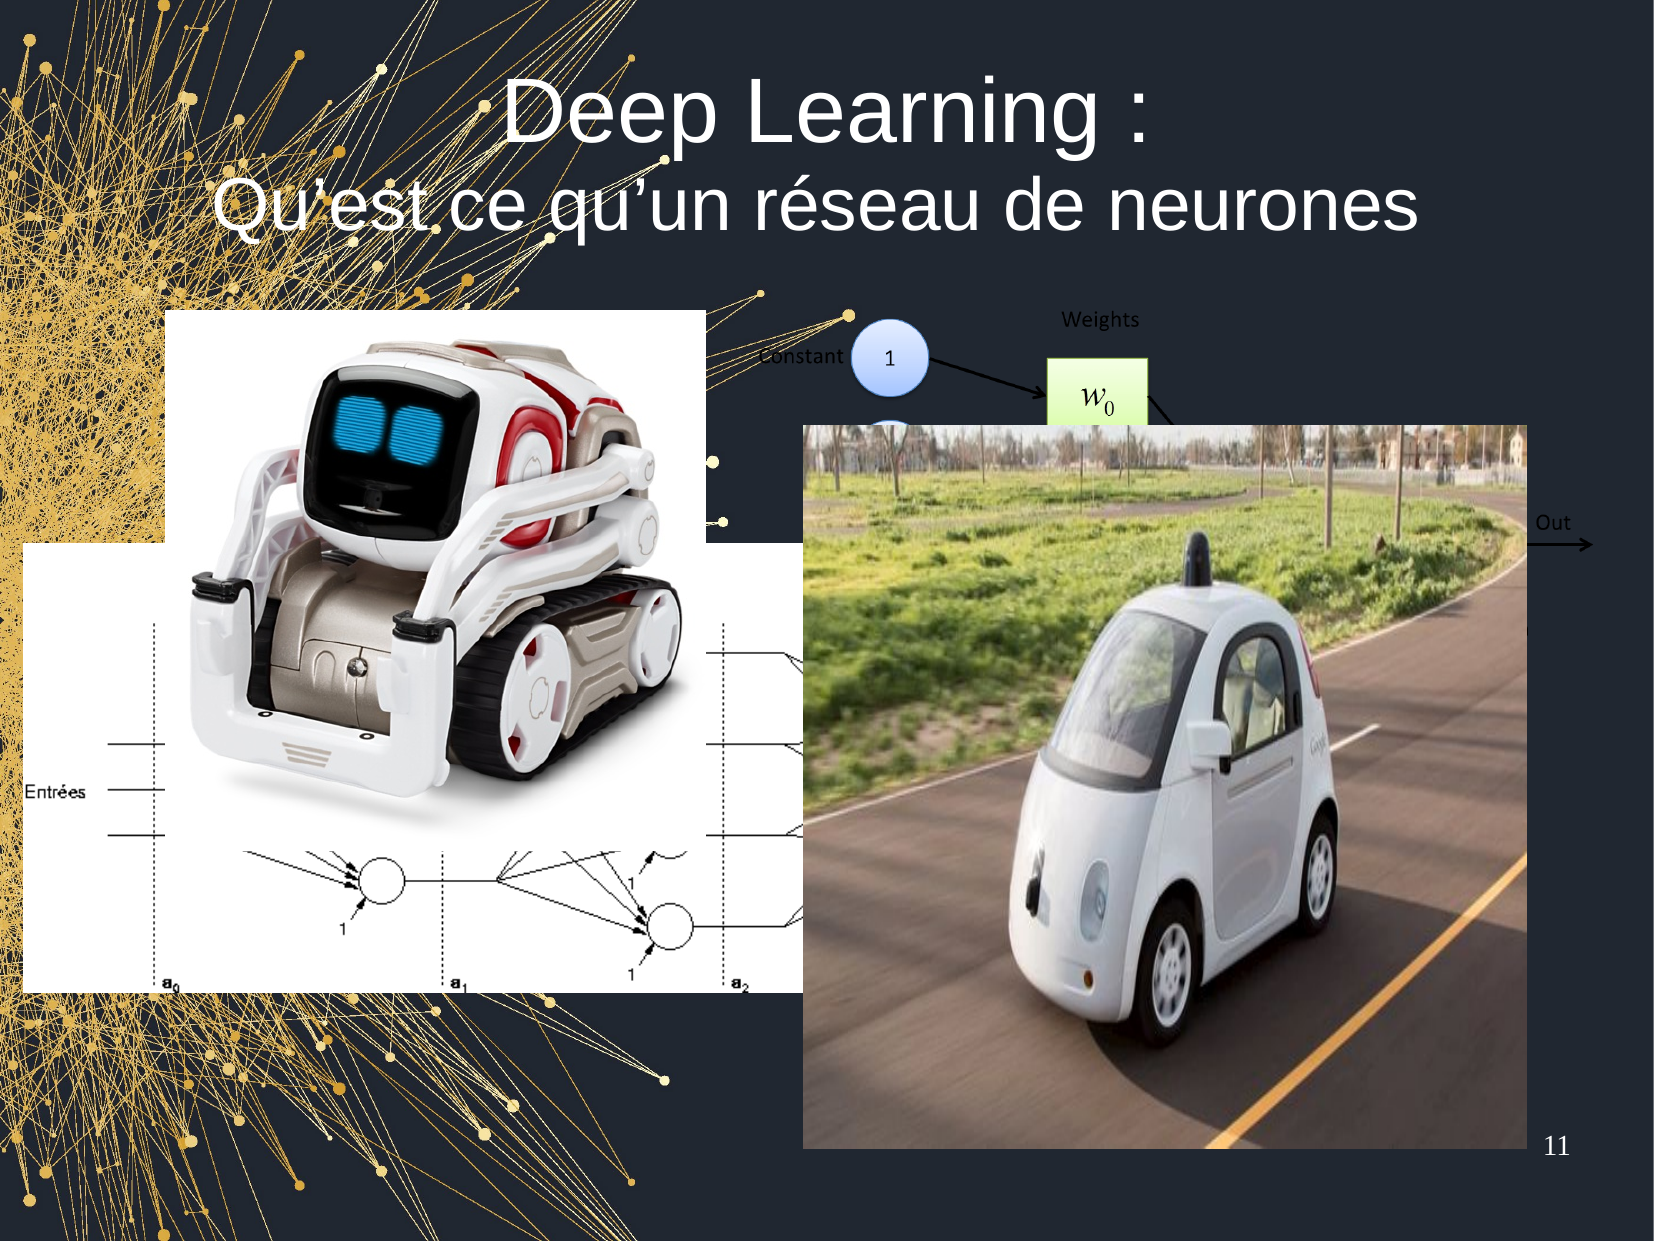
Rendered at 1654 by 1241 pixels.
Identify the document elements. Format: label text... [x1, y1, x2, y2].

title Deep Learning : Qu’est ce qu’un réseau de neurones [82, 49, 1571, 257]
picture [0, 0, 1654, 1241]
